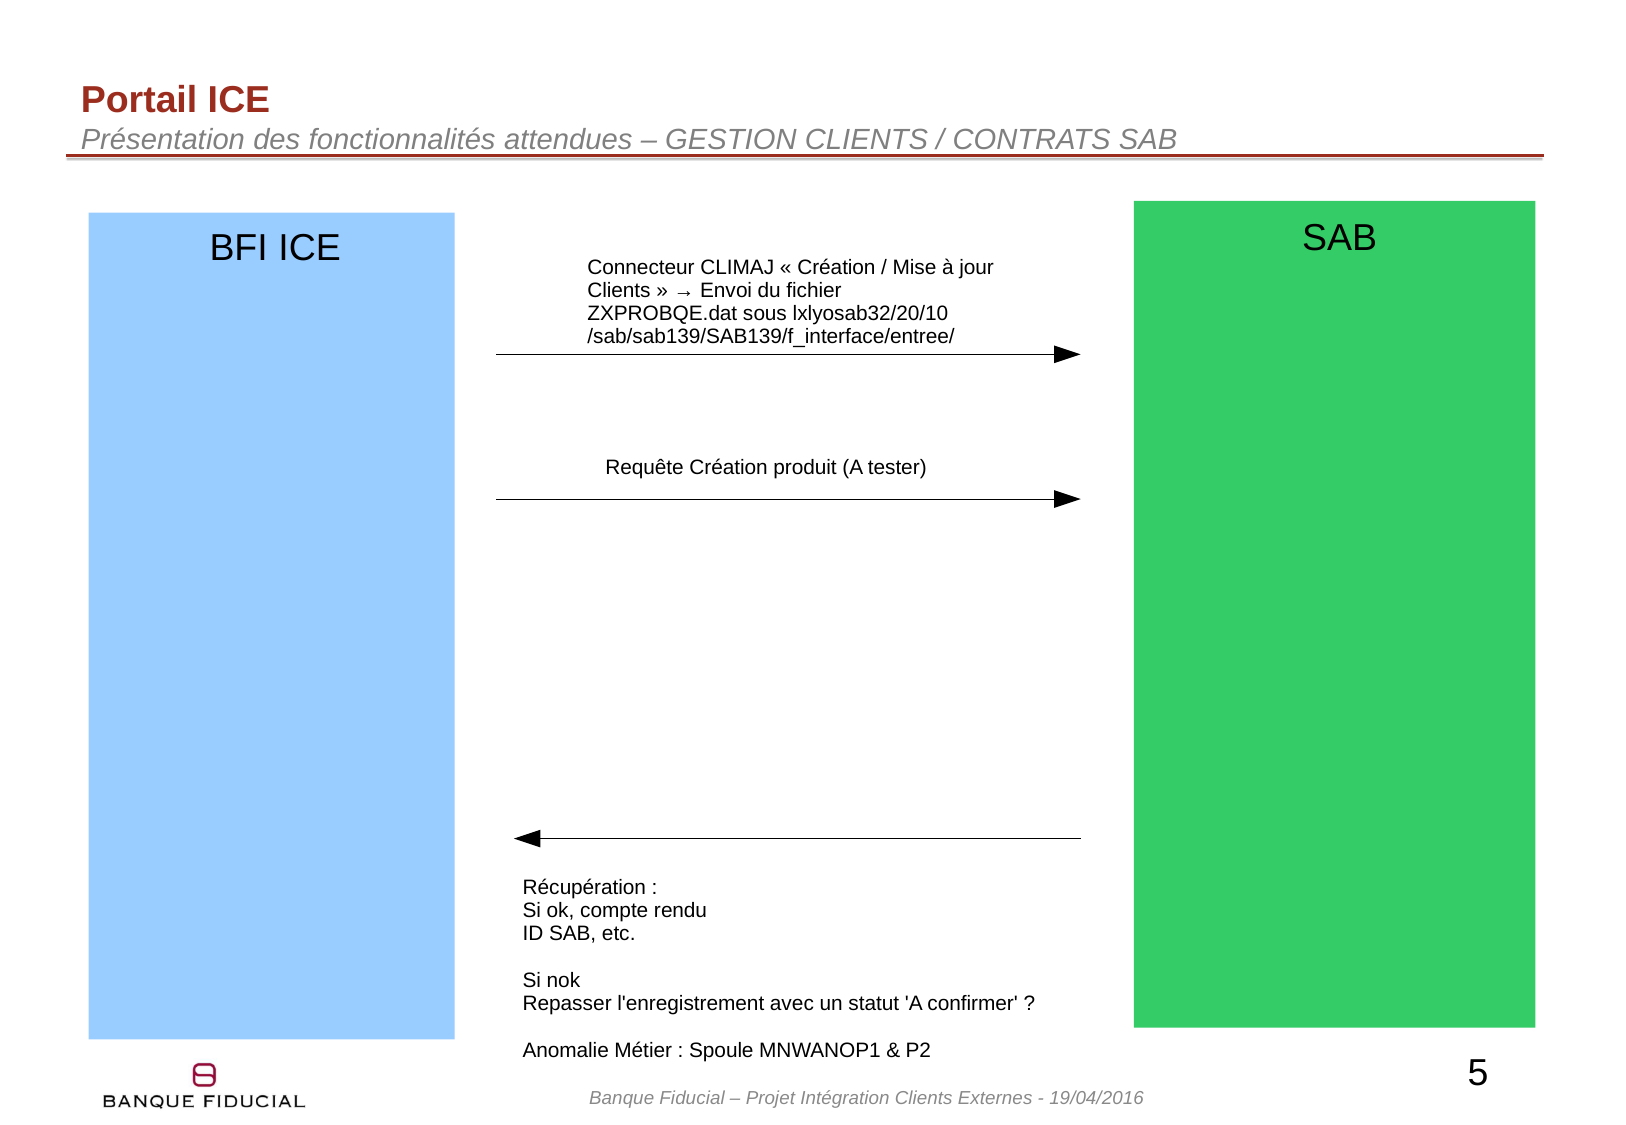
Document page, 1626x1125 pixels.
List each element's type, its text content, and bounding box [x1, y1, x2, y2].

text_box [88, 212, 455, 1040]
text_box SAB [1287, 208, 1400, 266]
text_box Requête Création produit (A tester) [590, 448, 969, 487]
picture [101, 1058, 307, 1111]
text_box Récupération : Si ok, compte rendu ID SAB, etc. Si nok Repasser l'enregistrement avec un statut 'A confirmer' ? Anomalie Métier : Spoule MNWANOP1 & P2 [507, 868, 1099, 1070]
title Portail ICE Présentation des fonctionnalités attendues – GESTION CLIENTS / CONTRATS SAB [65, 98, 1544, 163]
text_box [1133, 200, 1536, 1028]
text_box BFI ICE [194, 218, 373, 276]
text_box Connecteur CLIMAJ « Création / Mise à jour Clients » → Envoi du fichier ZXPROBQE.dat sous lxlyosab32/20/10 /sab/sab139/SAB139/f_interface/entree/ [572, 248, 1010, 356]
